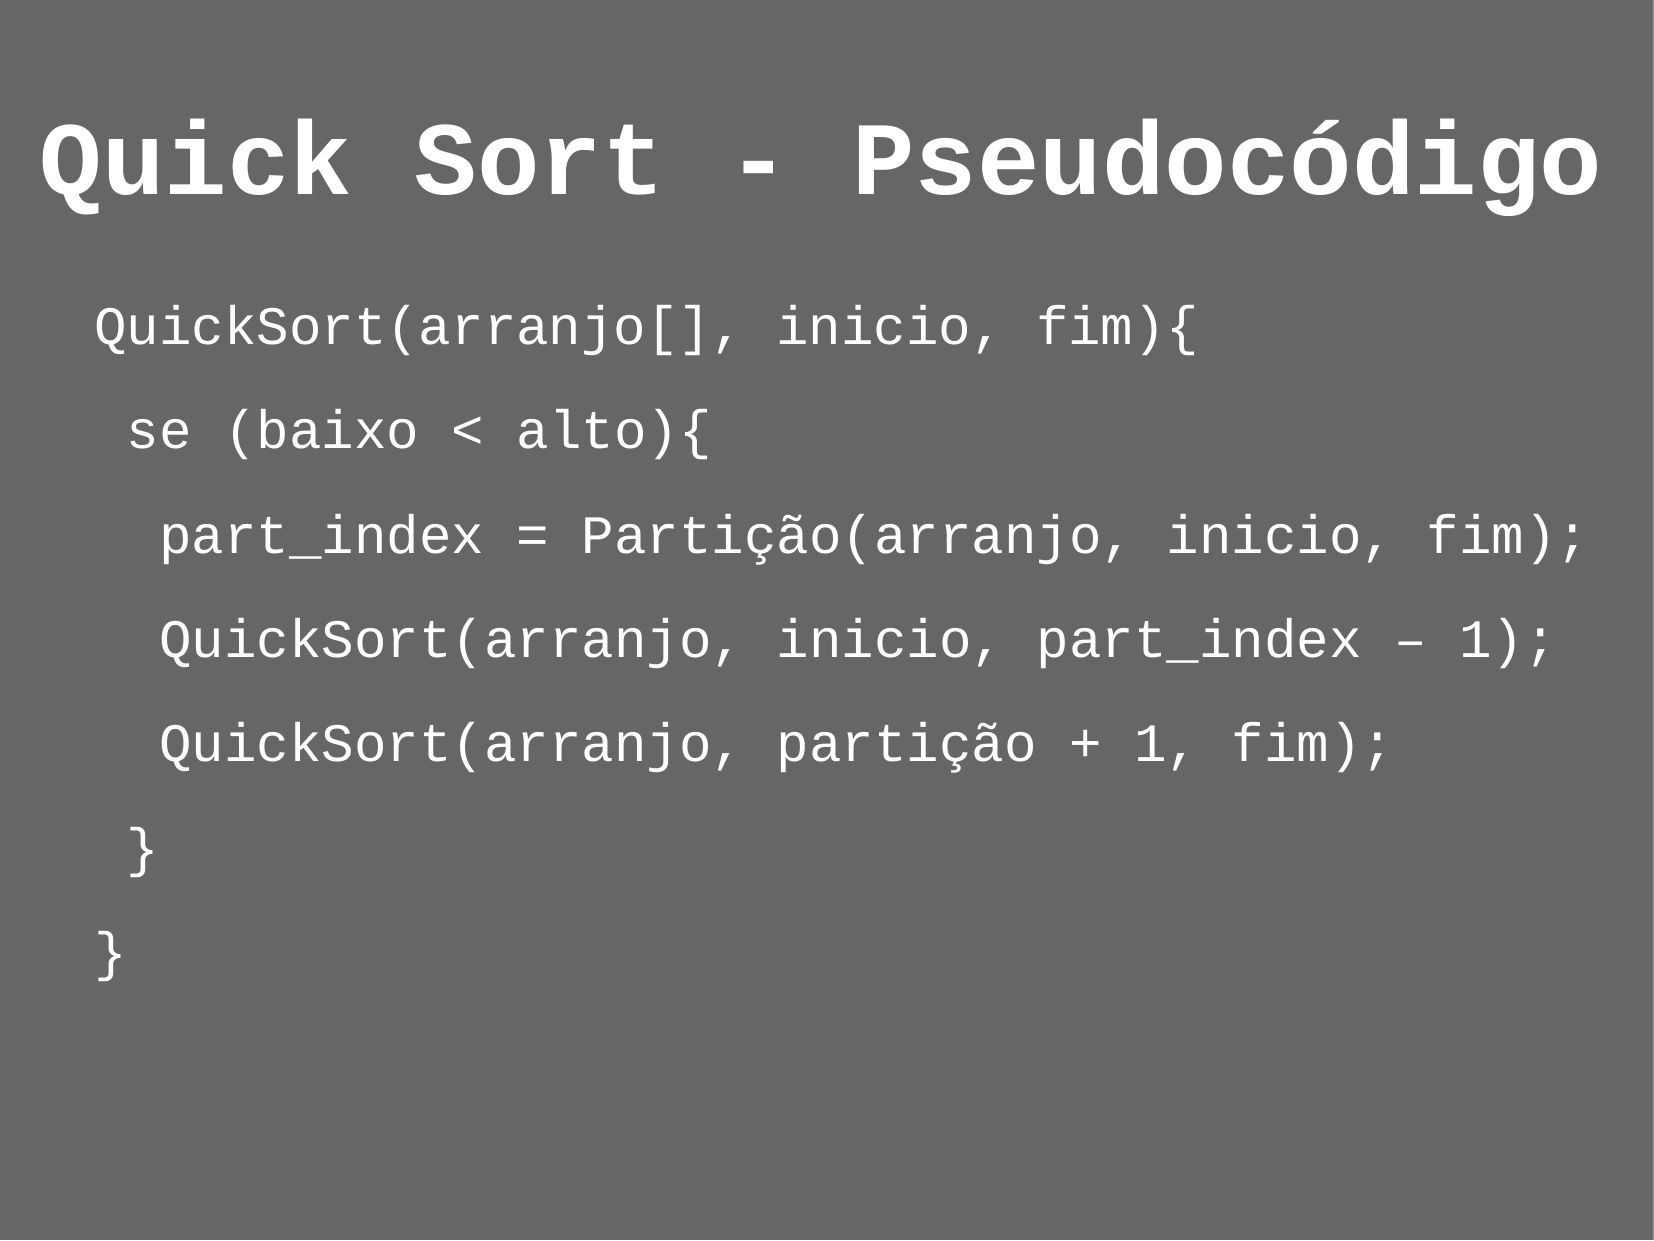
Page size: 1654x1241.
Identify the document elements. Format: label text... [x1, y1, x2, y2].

text_box Quick Sort - Pseudocódigo [23, 90, 1618, 216]
text_box QuickSort(arranjo[], inicio, fim){ se (baixo < alto){ part_index = Partição(arranjo, inicio, fim); QuickSort(arranjo, inicio, part_index – 1); QuickSort(arranjo, partição + 1, fim); } } [23, 290, 1618, 1099]
text_box Quick Sort - Pseudocódigo [1498, 148, 1519, 183]
